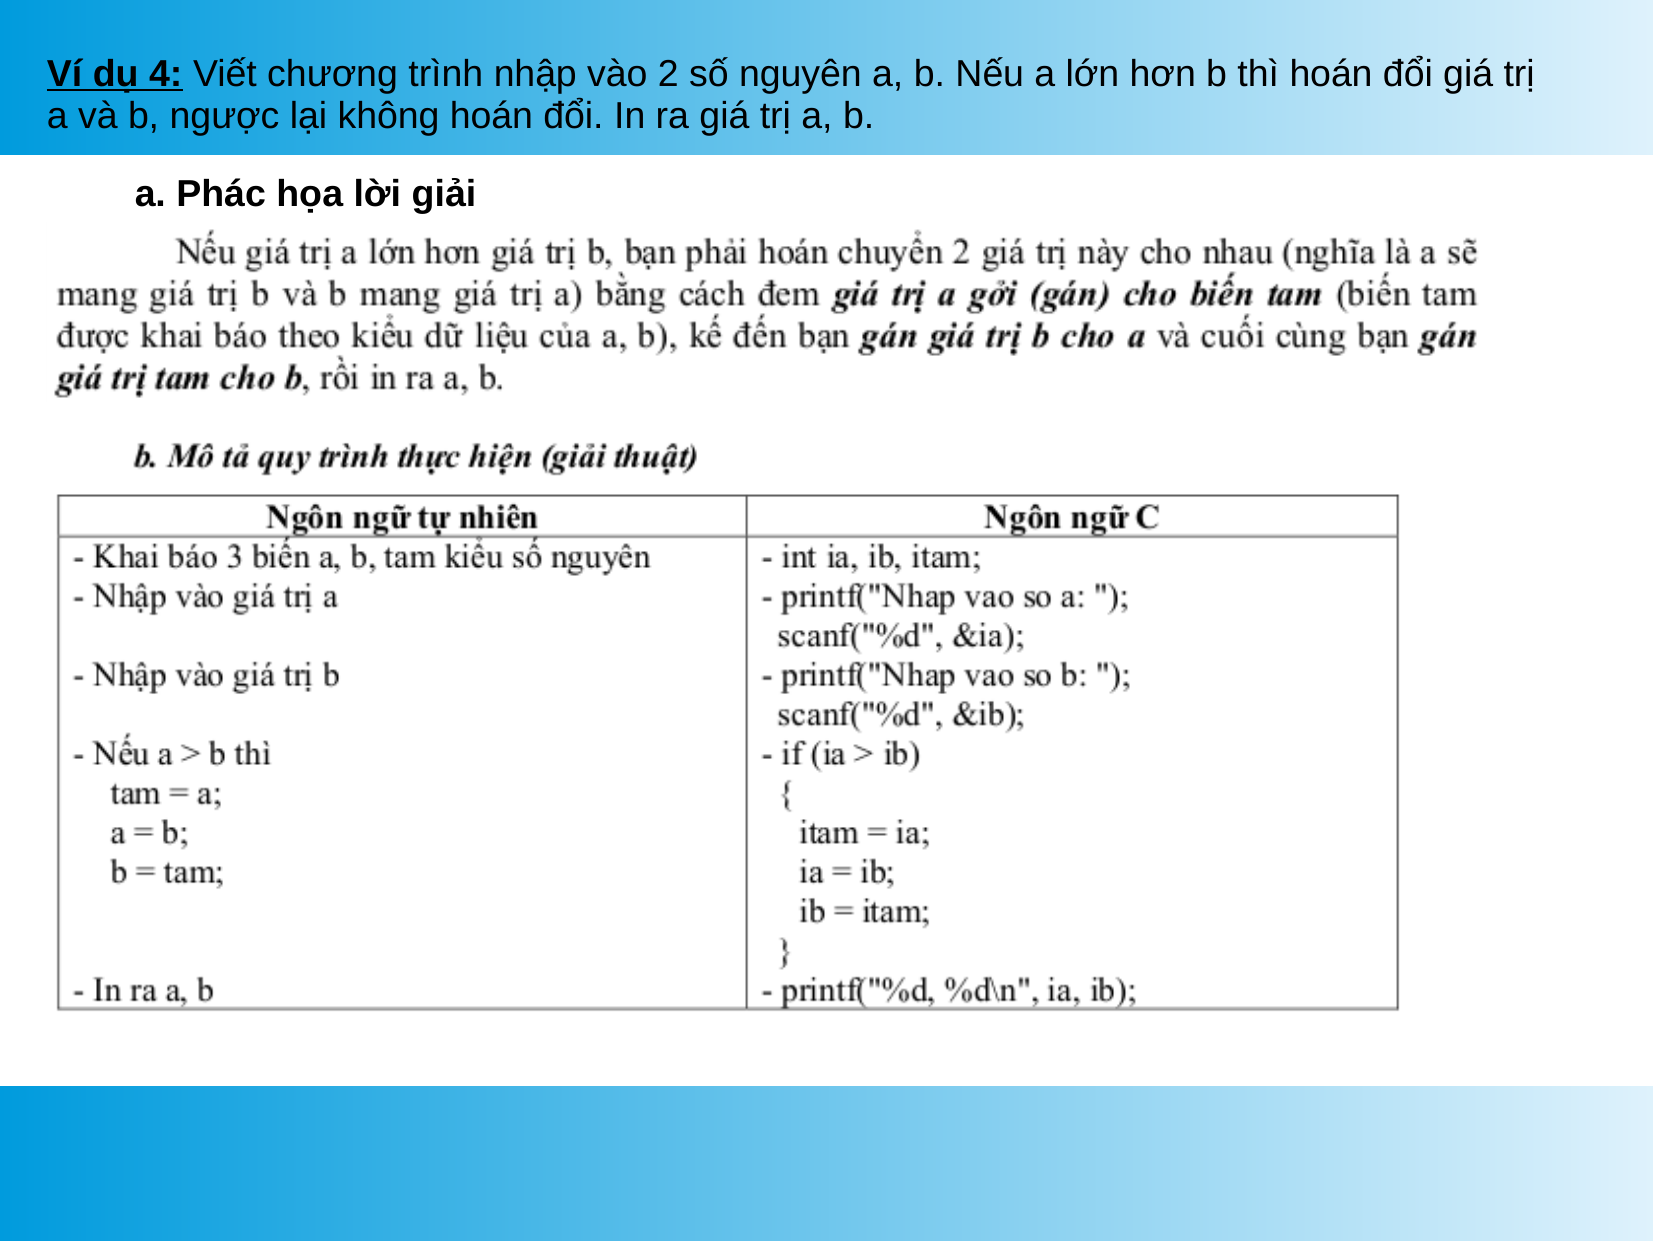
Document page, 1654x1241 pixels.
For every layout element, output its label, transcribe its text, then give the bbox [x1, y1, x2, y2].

text_box Ví dụ 4: Viết chương trình nhập vào 2 số nguyên a, b. Nếu a lớn hơn b thì hoán đổi giá trị a và b, ngược lại không hoán đổi. In ra giá trị a, b. [32, 45, 1576, 144]
text_box a. Phác họa lời giải [120, 165, 511, 222]
picture [42, 434, 1411, 1021]
picture [45, 222, 1486, 402]
